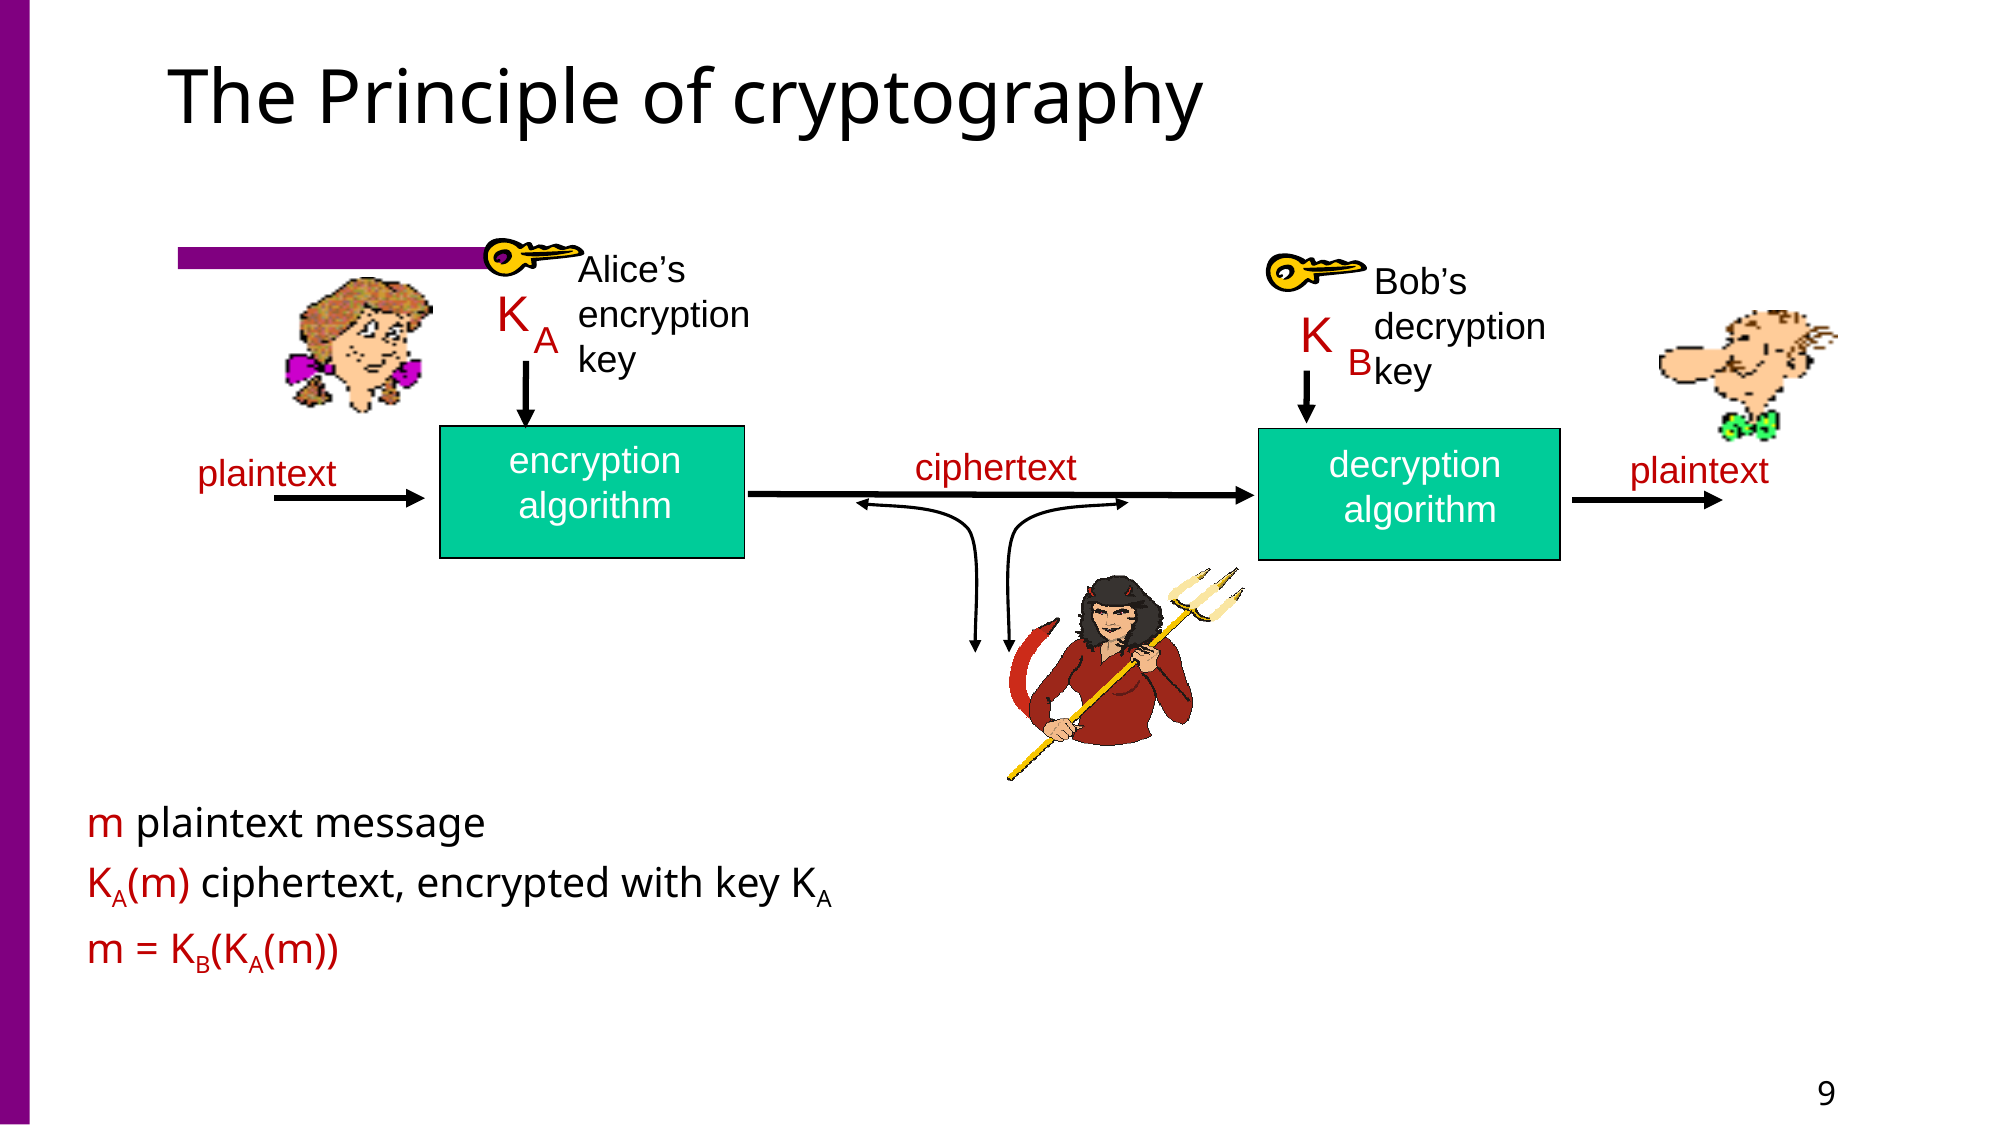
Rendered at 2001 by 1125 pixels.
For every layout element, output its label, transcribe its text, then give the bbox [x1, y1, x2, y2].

text_box B [1332, 329, 1388, 391]
text_box K [1285, 295, 1348, 371]
picture [1007, 567, 1245, 781]
text_box Bob’s decryption key [1359, 248, 1690, 400]
title The Principle of cryptography [116, 0, 1817, 188]
picture [280, 277, 433, 420]
text_box Alice’s encryption key [563, 237, 893, 389]
text_box plaintext [1615, 438, 1784, 499]
text_box [1258, 428, 1561, 561]
text_box encryption algorithm [494, 427, 697, 534]
picture [482, 237, 585, 278]
picture [1659, 310, 1838, 448]
text_box ciphertext [900, 435, 1092, 491]
text_box decryption algorithm [1314, 432, 1527, 538]
text_box plaintext [182, 441, 352, 502]
list m plaintext message KA(m) ciphertext, encrypted with key KA m = KB(KA(m)) [71, 789, 1870, 987]
text_box K [481, 273, 545, 350]
picture [1265, 252, 1367, 293]
text_box A [518, 308, 563, 369]
